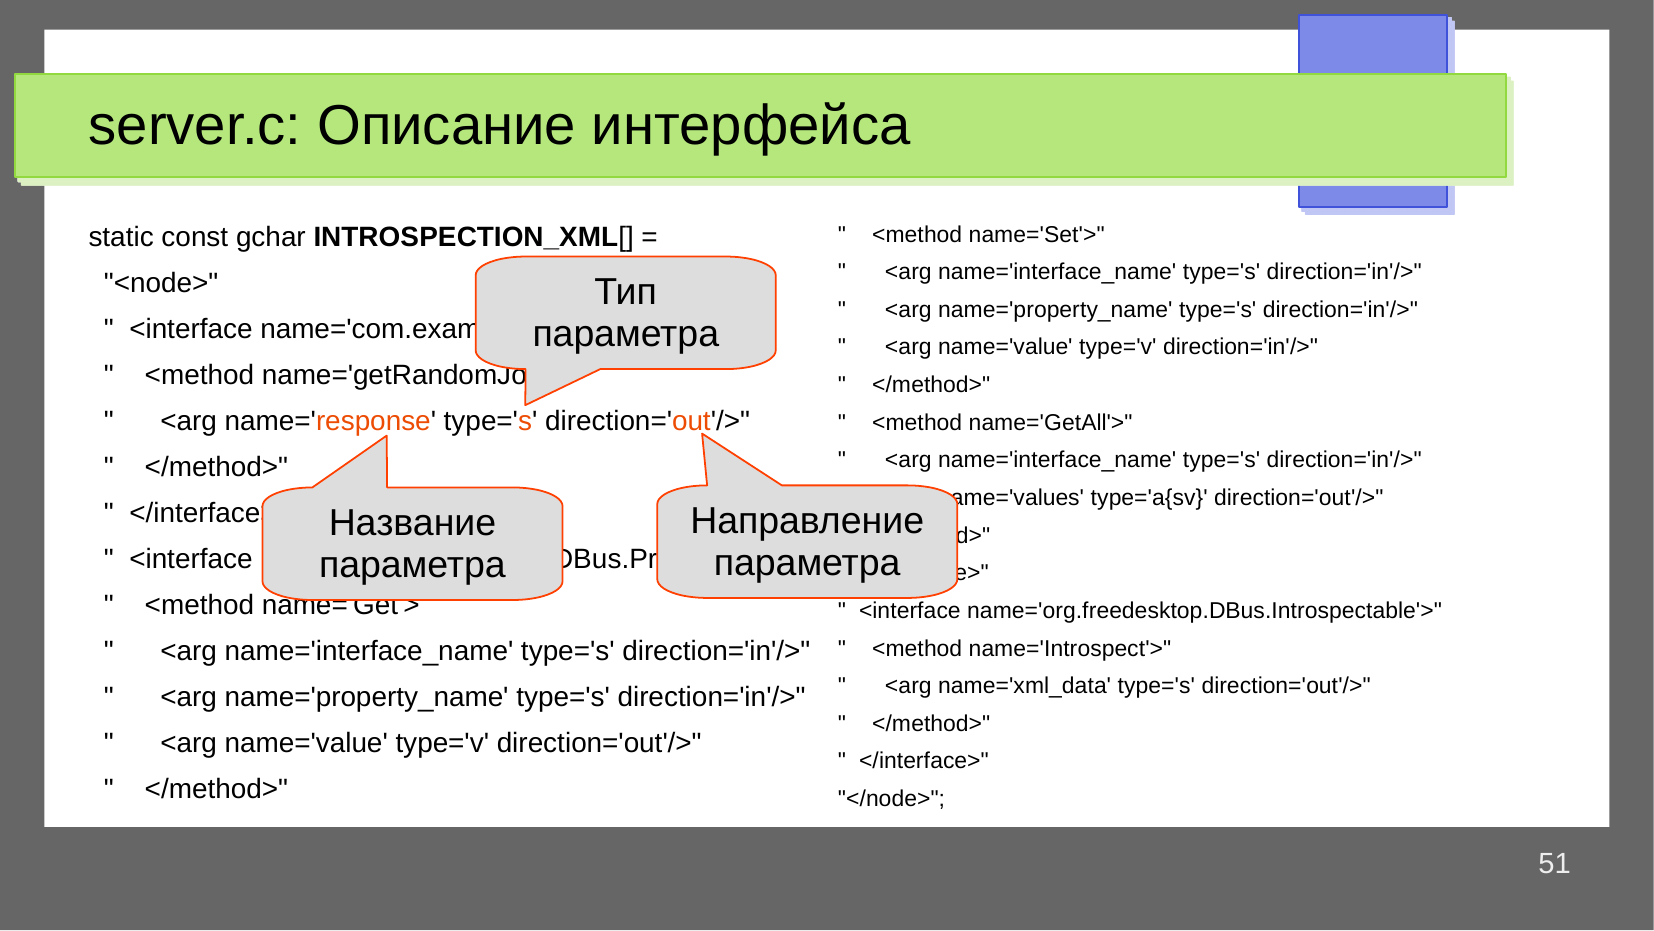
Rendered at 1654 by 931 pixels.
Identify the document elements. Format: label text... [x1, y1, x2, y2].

list " <method name='Set'>" " <arg name='interface_name' type='s' direction='in'/>" " <arg name='property_name' type='s' direction='in'/>" " <arg name='value' type='v' direction='in'/>" " </method>" " <method name='GetAll'>" " <arg name='interface_name' type='s' direction='in'/>" " <arg name='values' type='a{sv}' direction='out'/>" " </method>" " </interface>" " <interface name='org.freedesktop.DBus.Introspectable'>" " <method name='Introspect'>" " <arg name='xml_data' type='s' direction='out'/>" " </method>" " </interface>" "</node>"; [825, 221, 1562, 813]
list static const gchar INTROSPECTION_XML[] = "<node>" " <interface name='com.example.server.interface'>" " <method name='getRandomJoke'>" " <arg name='response' type='s' direction='out'/>" " </method>" " </interface>" " <interface name='org.freedesktop.DBus.Properties'>" " <method name='Get'>" " <arg name='interface_name' type='s' direction='in'/>" " <arg name='property_name' type='s' direction='in'/>" " <arg name='value' type='v' direction='out'/>" " </method>" [88, 221, 825, 813]
title server.c: Описание интерфейса [88, 73, 1506, 178]
text_box Название параметра [262, 435, 563, 601]
text_box Тип параметра [475, 256, 776, 406]
text_box Направление параметра [657, 433, 958, 598]
